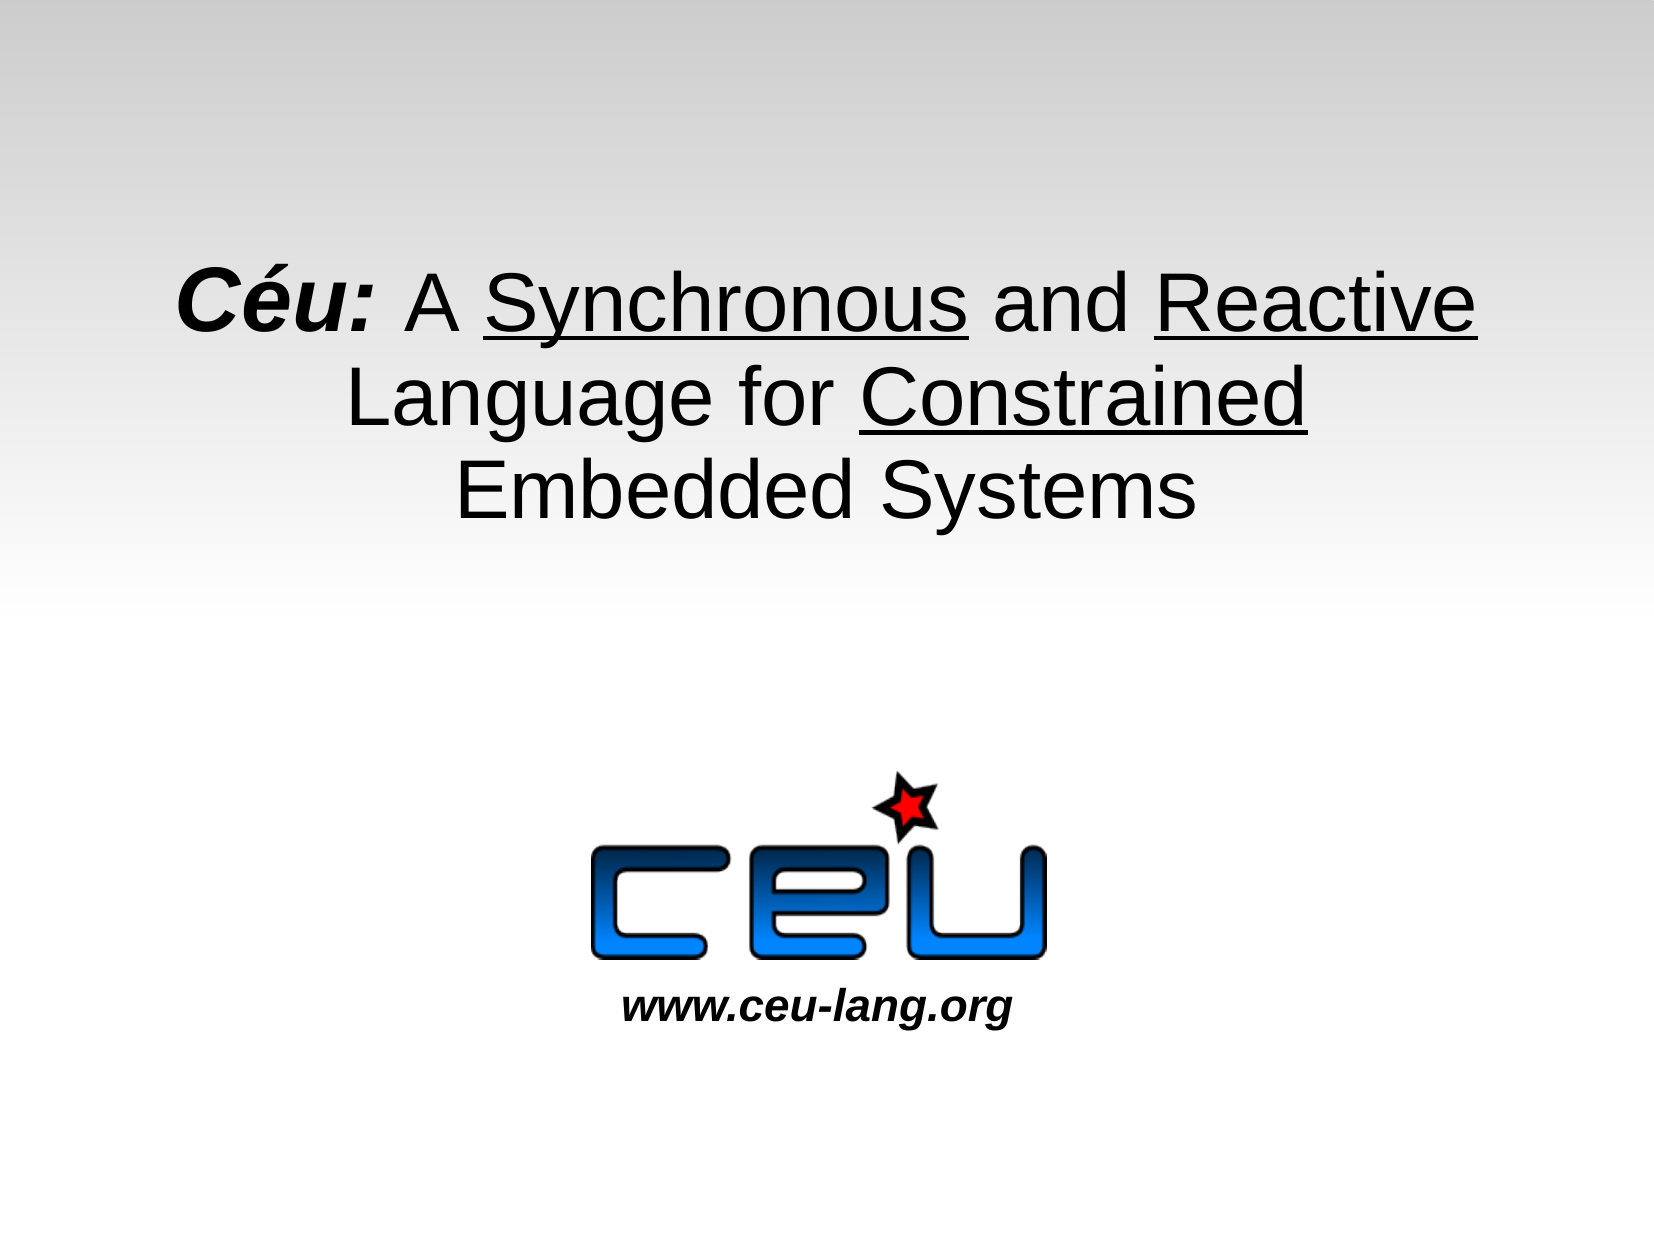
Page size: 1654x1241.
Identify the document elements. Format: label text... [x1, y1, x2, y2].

picture [591, 771, 1047, 960]
subtitle Céu: A Synchronous and Reactive Language for Constrained Embedded Systems [82, 49, 1571, 736]
text_box www.ceu-lang.org [555, 972, 1081, 1040]
